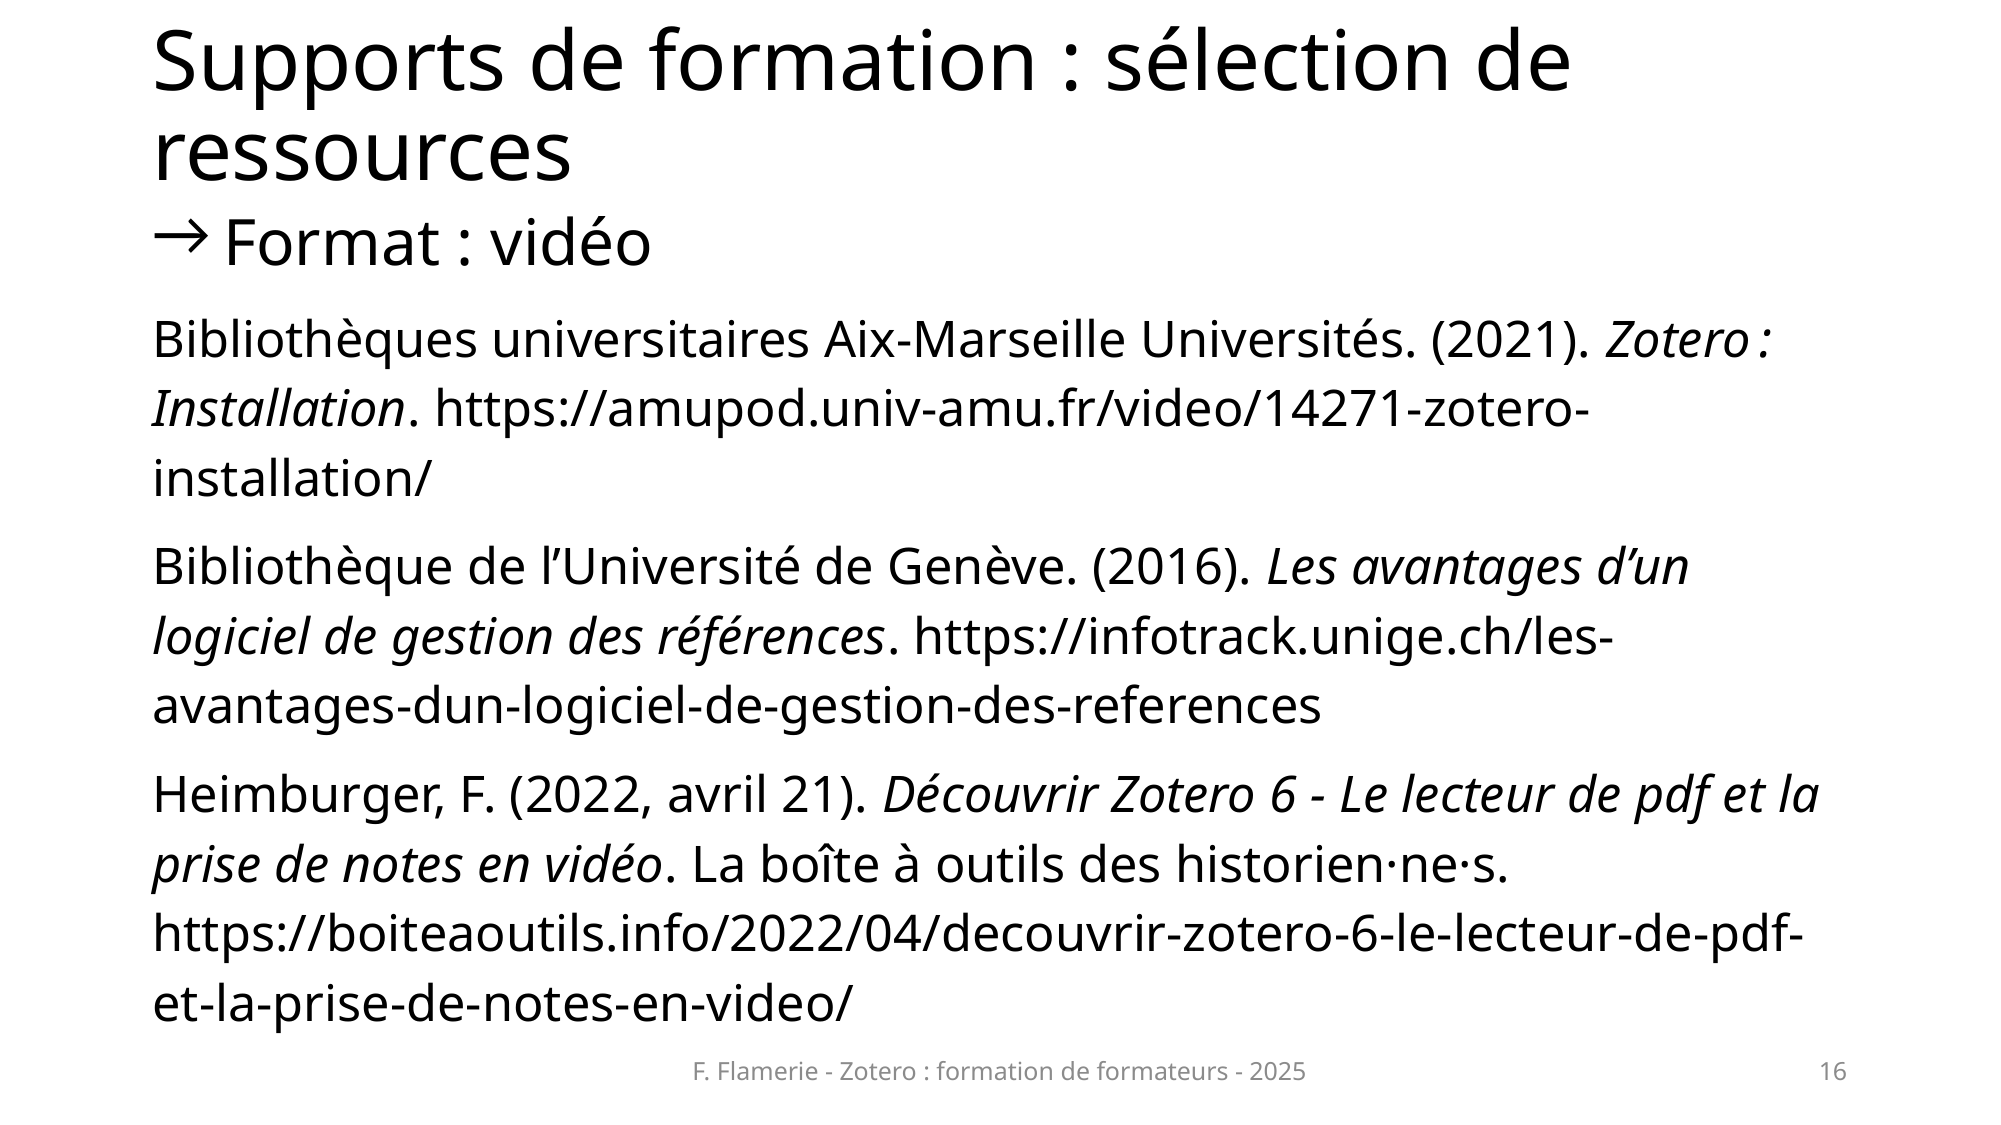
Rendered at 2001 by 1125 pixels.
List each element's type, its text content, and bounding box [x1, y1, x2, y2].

title Supports de formation : sélection de ressources [137, 0, 1965, 218]
list Format : vidéo Bibliothèques universitaires Aix-Marseille Universités. (2021). Zotero : Installation. https://amupod.univ-amu.fr/video/14271-zotero-installation/ Bibliothèque de l’Université de Genève. (2016). Les avantages d’un logiciel de gestion des références. https://infotrack.unige.ch/les-avantages-dun-logiciel-de-gestion-des-references Heimburger, F. (2022, avril 21). Découvrir Zotero 6 - Le lecteur de pdf et la prise de notes en vidéo. La boîte à outils des historien·ne·s. https://boiteaoutils.info/2022/04/decouvrir-zotero-6-le-lecteur-de-pdf-et-la-prise-de-notes-en-video/ [137, 82, 1863, 1044]
